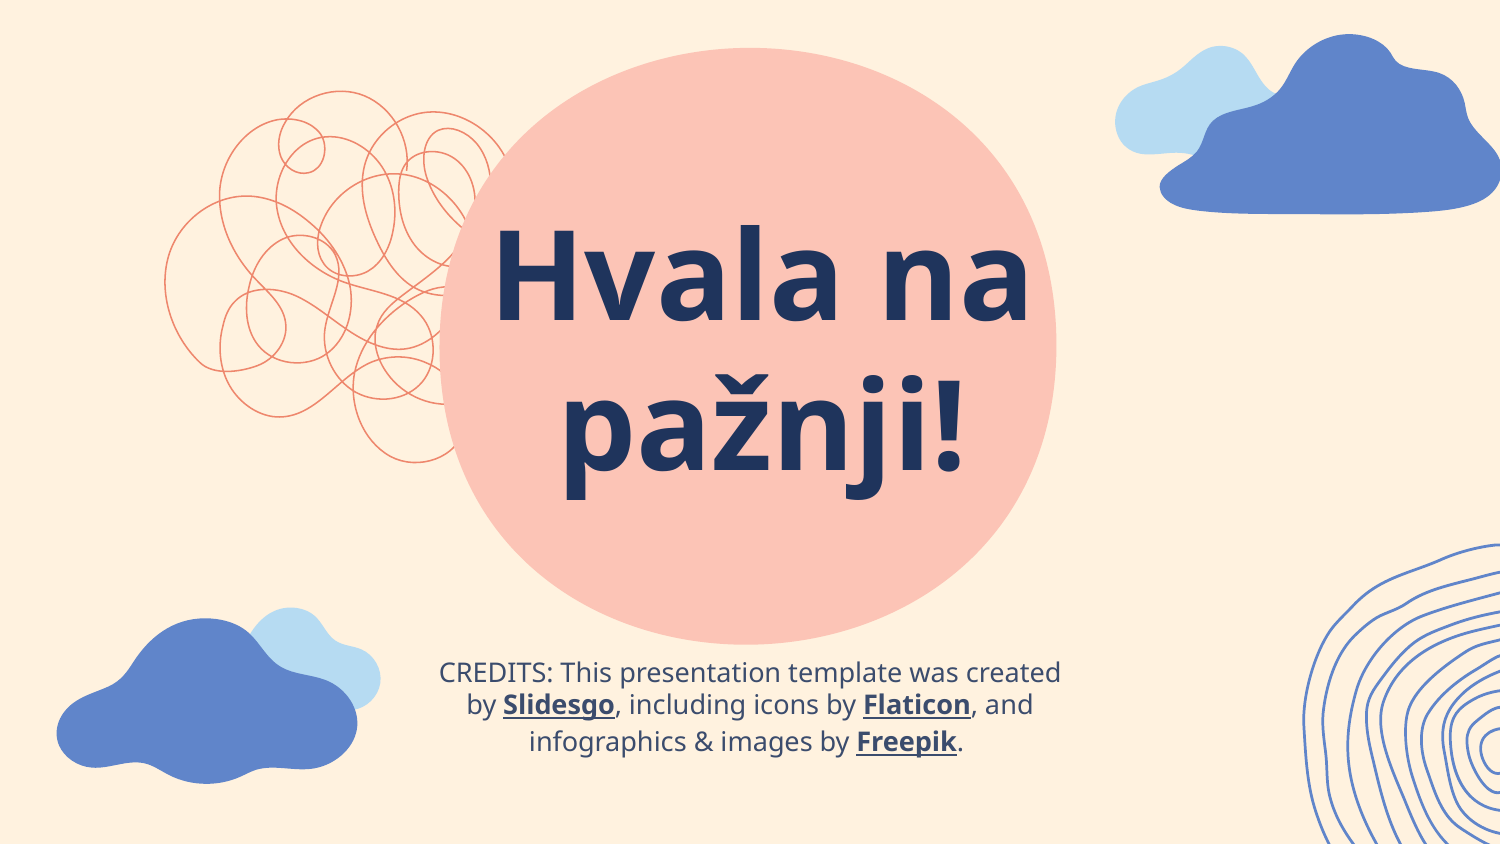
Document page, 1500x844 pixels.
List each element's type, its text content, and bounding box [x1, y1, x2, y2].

title Hvala na pažnji! [281, 282, 1244, 410]
text_box [1346, 591, 1500, 844]
text_box [1302, 543, 1500, 844]
text_box [1441, 669, 1500, 835]
text_box [1420, 654, 1500, 844]
text_box [1448, 689, 1500, 812]
text_box [1365, 610, 1500, 844]
text_box [1479, 727, 1500, 775]
text_box [1321, 570, 1500, 844]
text_box [1404, 638, 1500, 844]
text_box [1379, 623, 1500, 844]
text_box [1465, 705, 1500, 795]
